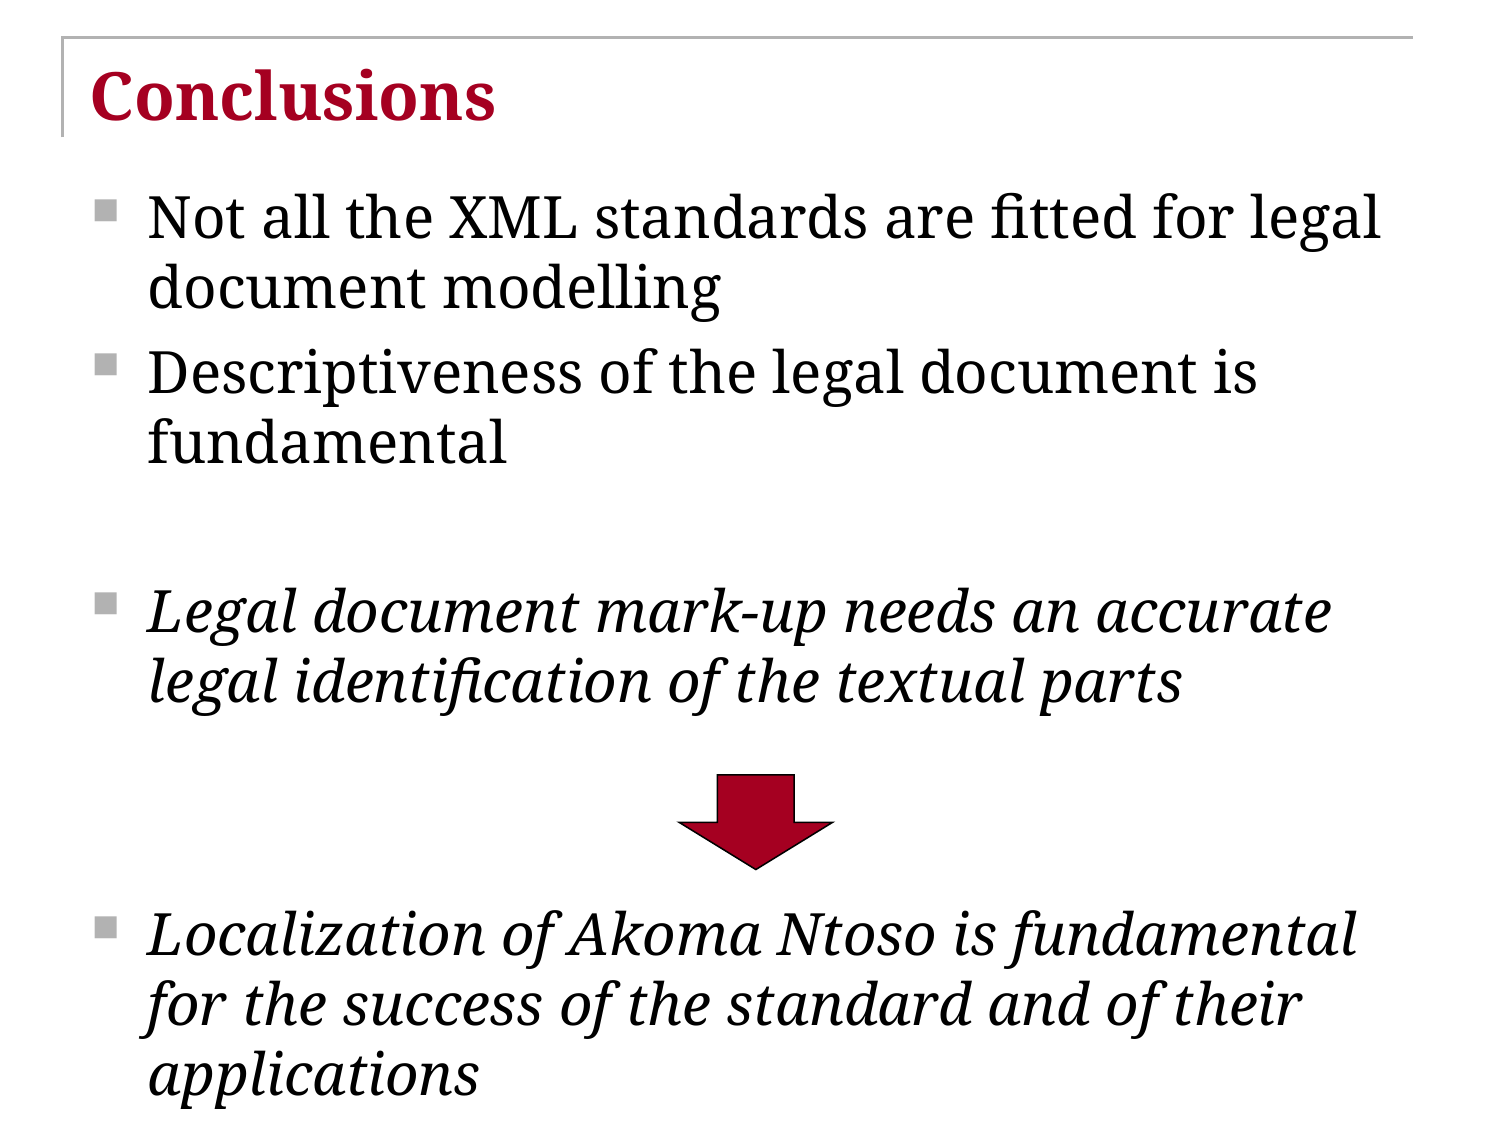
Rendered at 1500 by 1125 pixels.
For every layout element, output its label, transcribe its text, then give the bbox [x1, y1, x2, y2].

text_box [679, 774, 833, 870]
list Not all the XML standards are fitted for legal document modelling Descriptiveness of the legal document is fundamental Legal document mark-up needs an accurate legal identification of the textual parts Localization of Akoma Ntoso is fundamental for the success of the standard and of their applications [76, 172, 1427, 1125]
title Conclusions [75, 45, 1426, 233]
